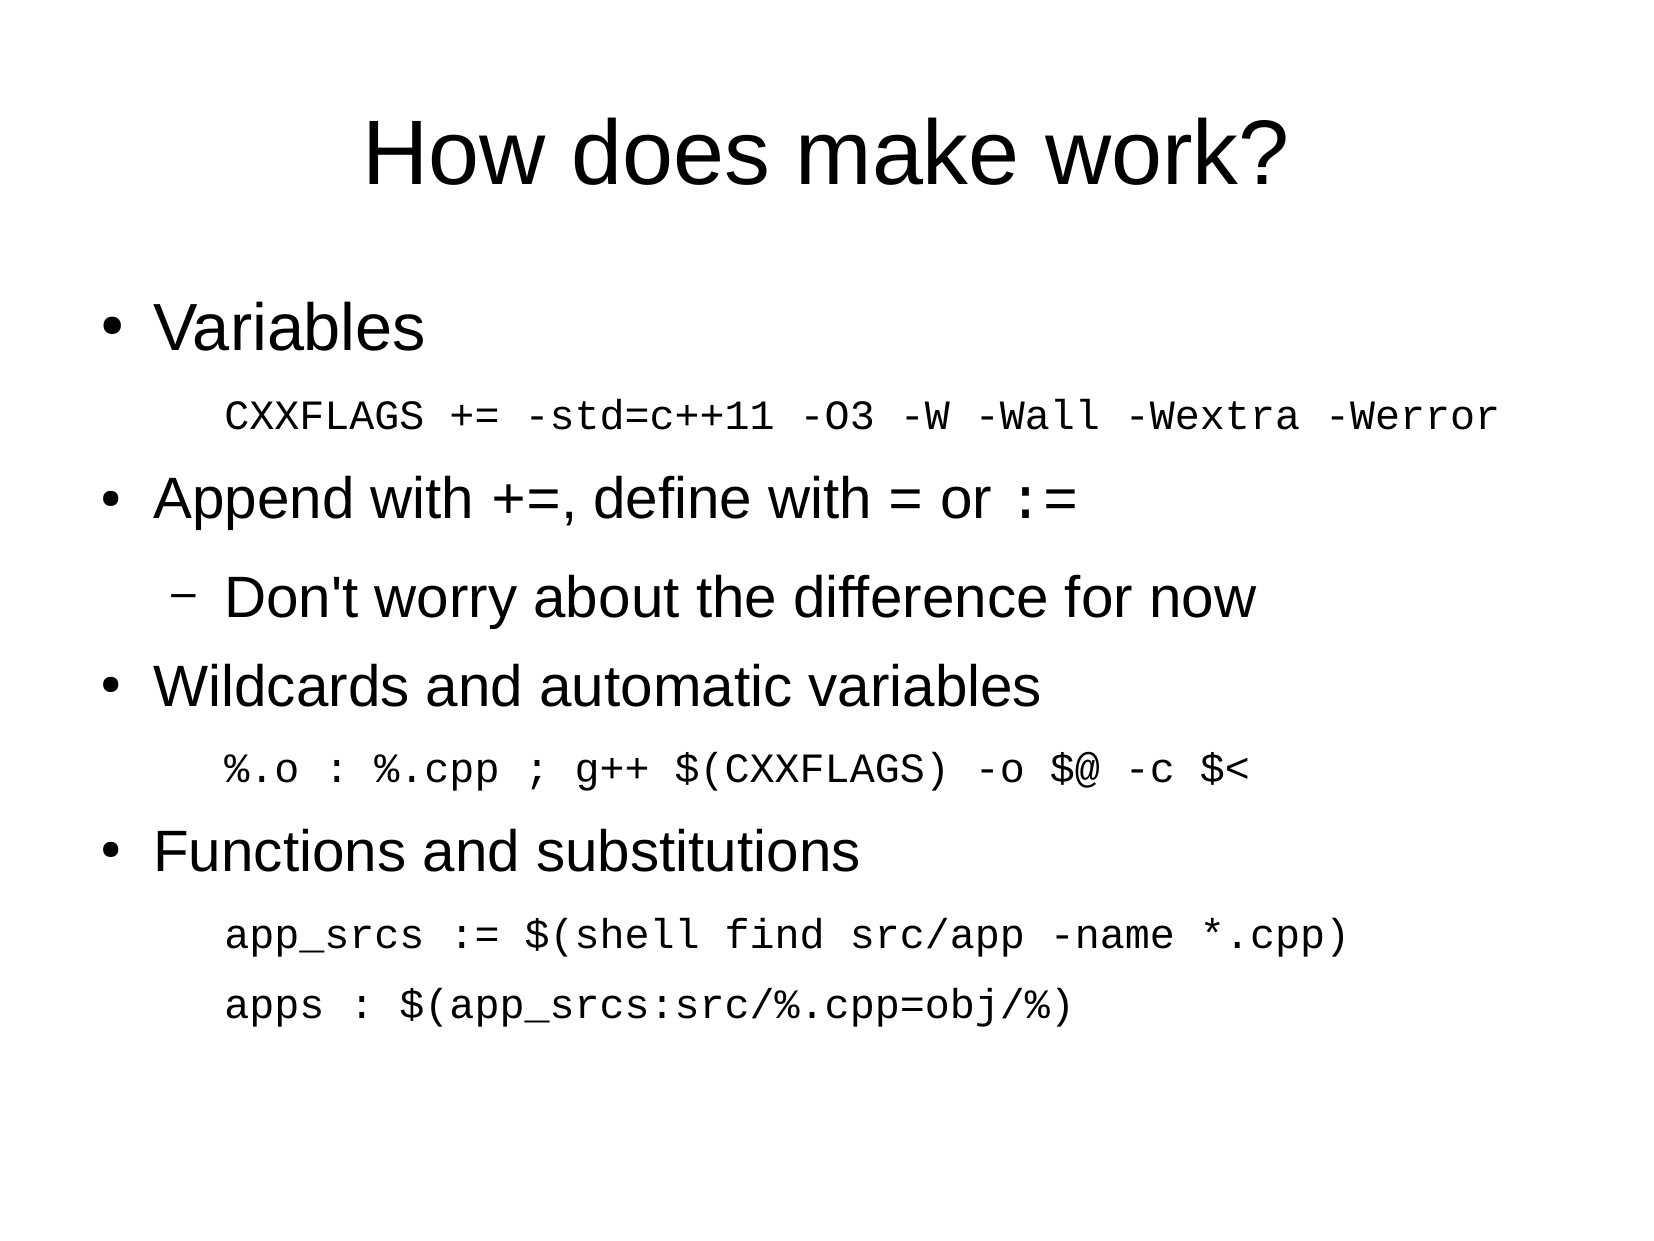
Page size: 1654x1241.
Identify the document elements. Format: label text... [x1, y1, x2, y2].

list Variables CXXFLAGS += -std=c++11 -O3 -W -Wall -Wextra -Werror Append with +=, define with = or := Don't worry about the difference for now Wildcards and automatic variables %.o : %.cpp ; g++ $(CXXFLAGS) -o $@ -c $< Functions and substitutions app_srcs := $(shell find src/app -name *.cpp) apps : $(app_srcs:src/%.cpp=obj/%) [82, 290, 1571, 1109]
title How does make work? [82, 49, 1571, 257]
